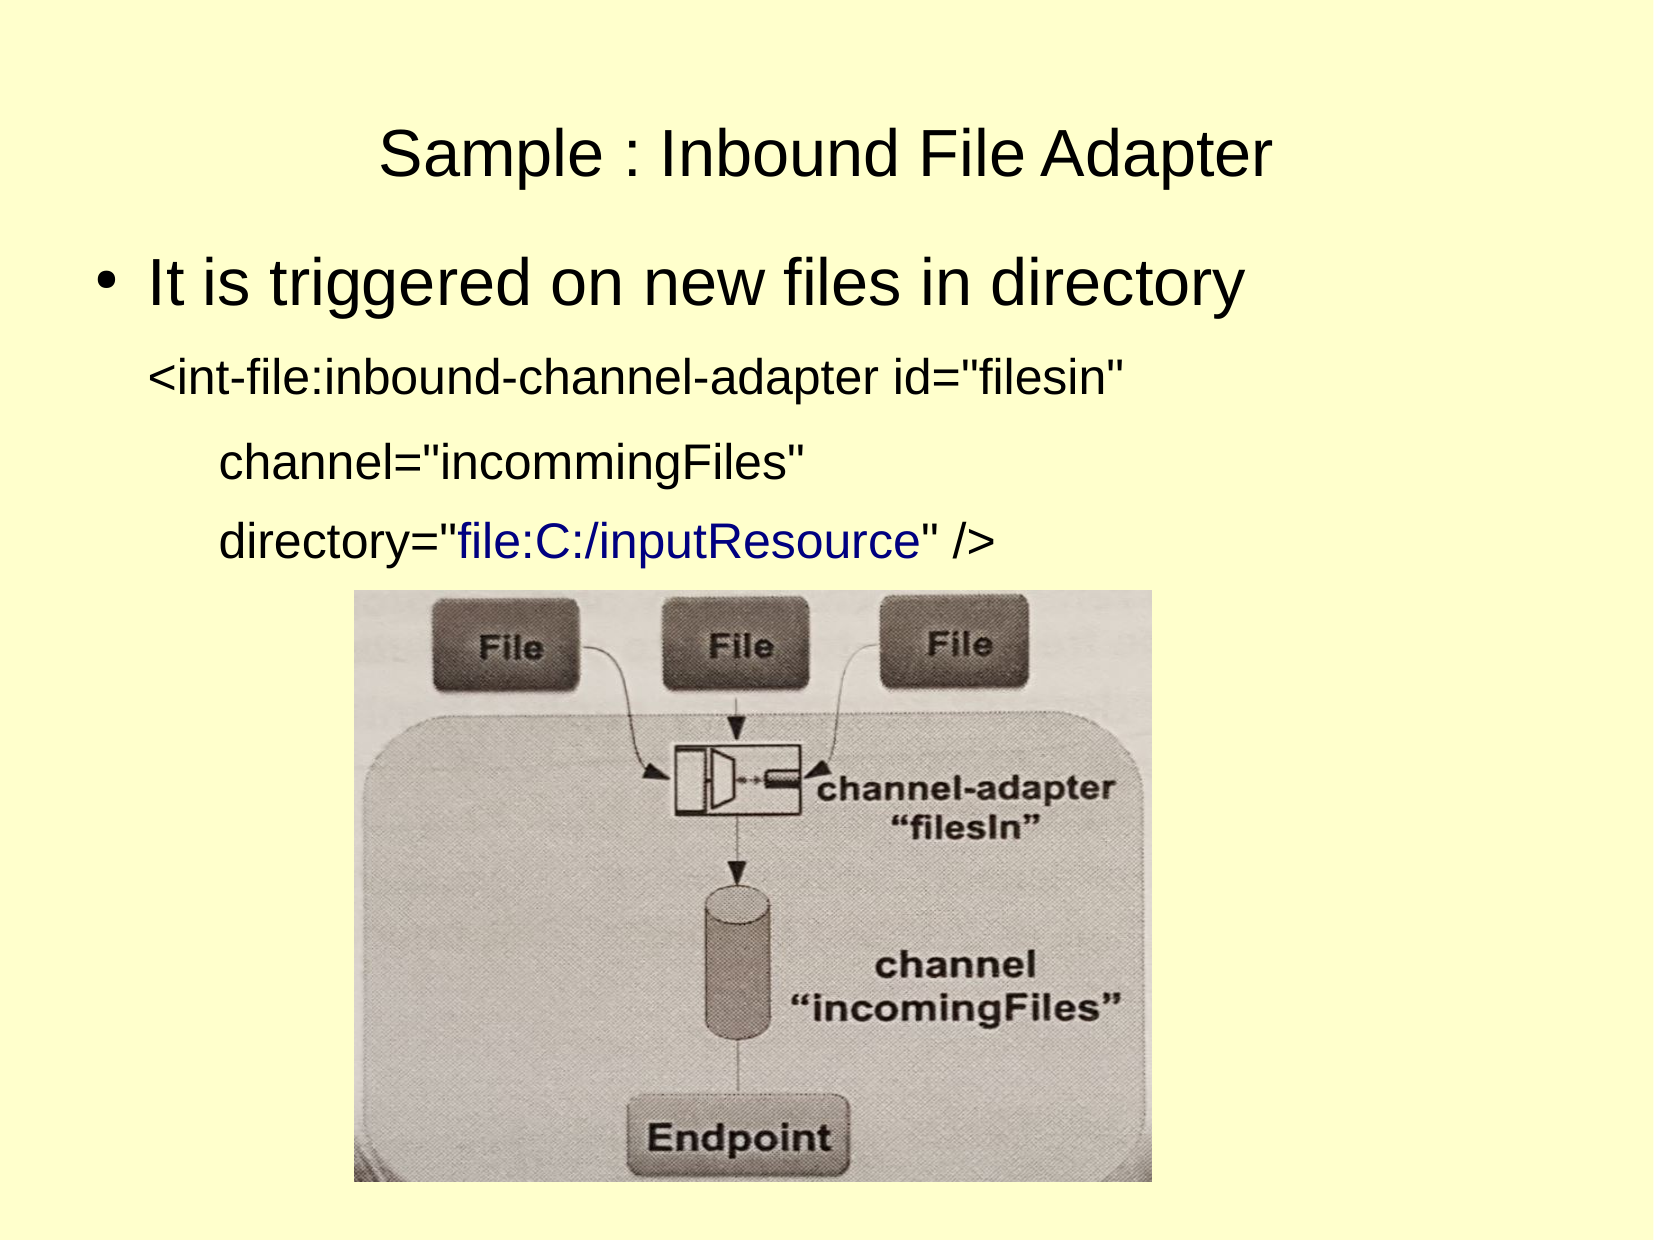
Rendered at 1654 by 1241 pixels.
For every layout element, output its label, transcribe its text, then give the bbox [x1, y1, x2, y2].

title Sample : Inbound File Adapter [82, 49, 1571, 257]
list It is triggered on new files in directory <int-file:inbound-channel-adapter id="filesin" channel="incommingFiles" directory="file:C:/inputResource" /> [76, 244, 1565, 1063]
picture [354, 590, 1152, 1182]
